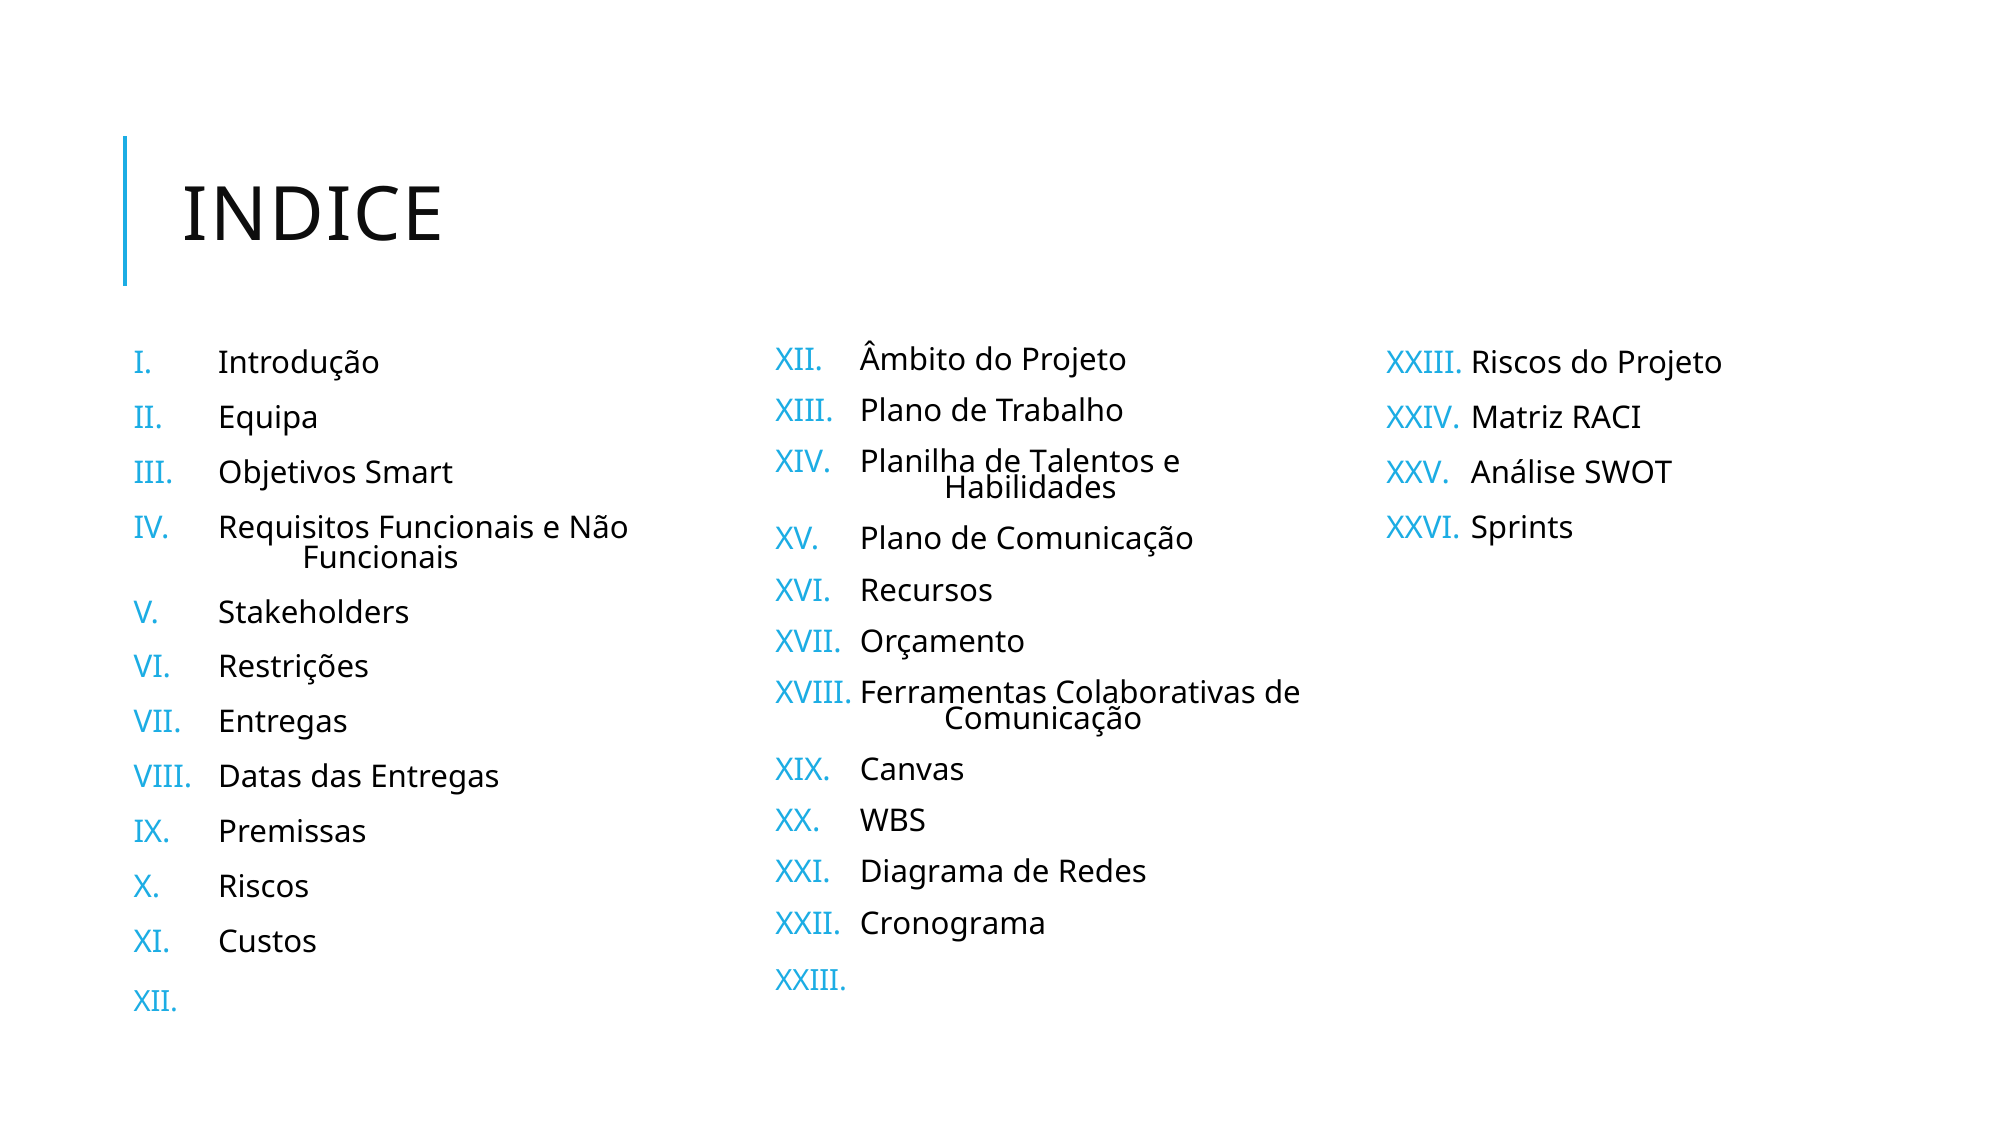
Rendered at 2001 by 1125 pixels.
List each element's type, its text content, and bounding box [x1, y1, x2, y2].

title Indice [168, 96, 1763, 343]
list Introdução Equipa Objetivos Smart Requisitos Funcionais e Não Funcionais Stakeholders Restrições Entregas Datas das Entregas Premissas Riscos Custos [126, 341, 714, 1002]
text_box Riscos do Projeto Matriz RACI Análise SWOT Sprints [1378, 341, 1967, 1002]
text_box Âmbito do Projeto Plano de Trabalho Planilha de Talentos e Habilidades Plano de Comunicação Recursos Orçamento Ferramentas Colaborativas de Comunicação Canvas WBS Diagrama de Redes Cronograma [767, 341, 1356, 1002]
